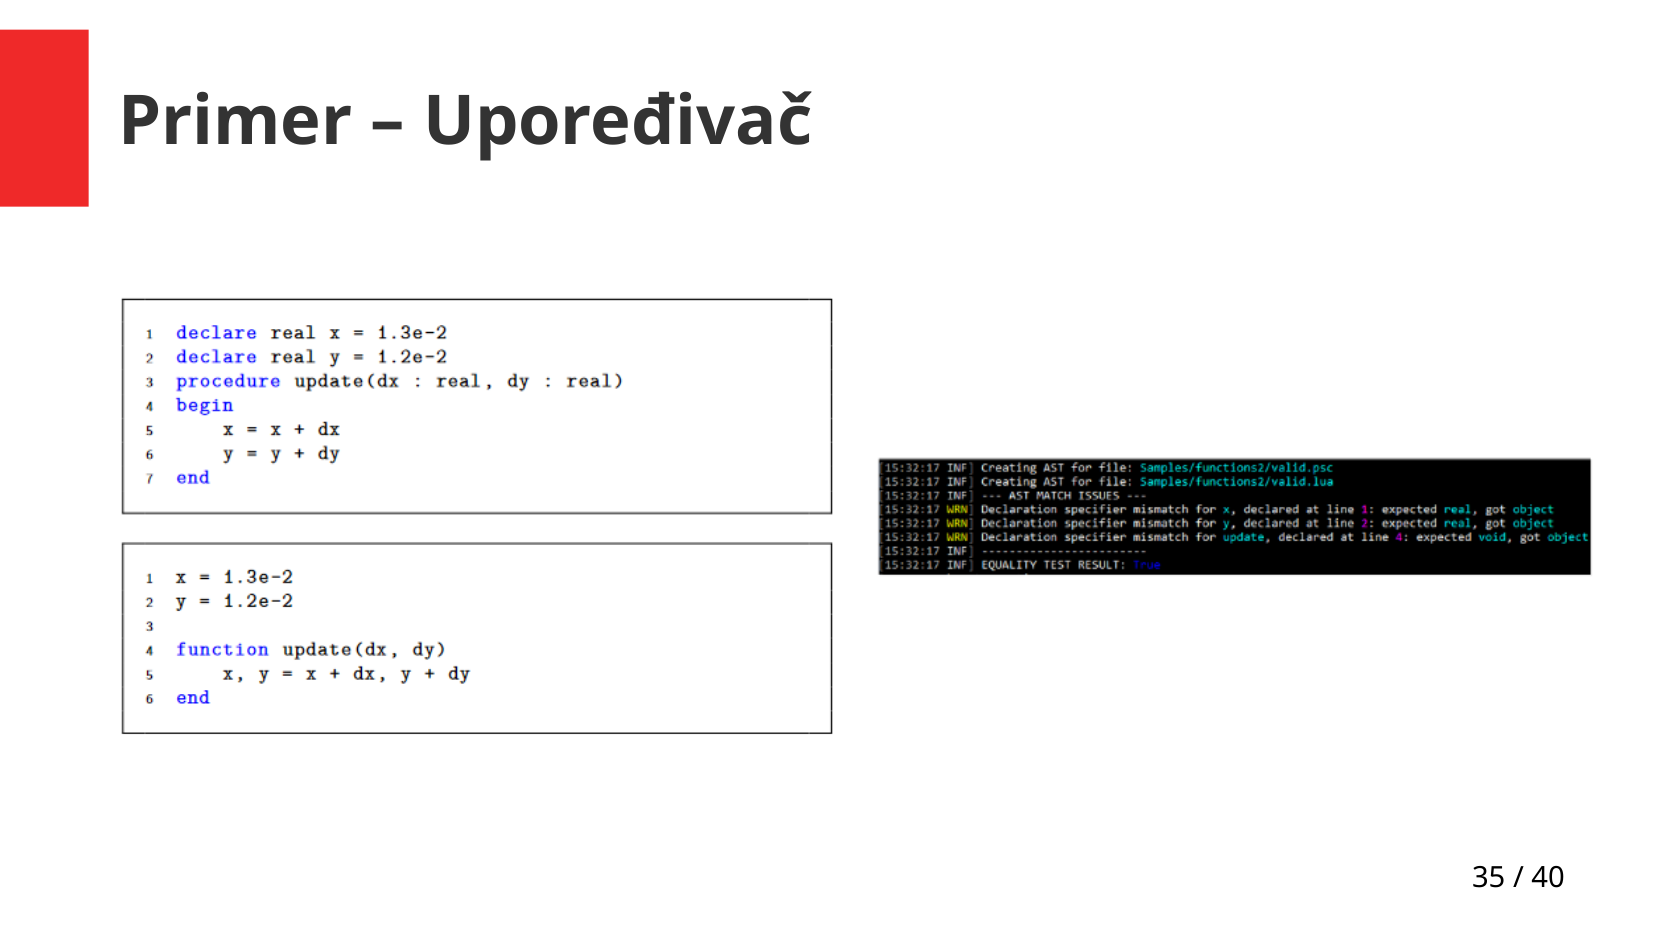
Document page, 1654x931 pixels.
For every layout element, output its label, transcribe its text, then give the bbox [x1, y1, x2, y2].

title Primer – Upoređivač [118, 29, 1595, 207]
picture [118, 291, 839, 742]
picture [874, 451, 1595, 582]
